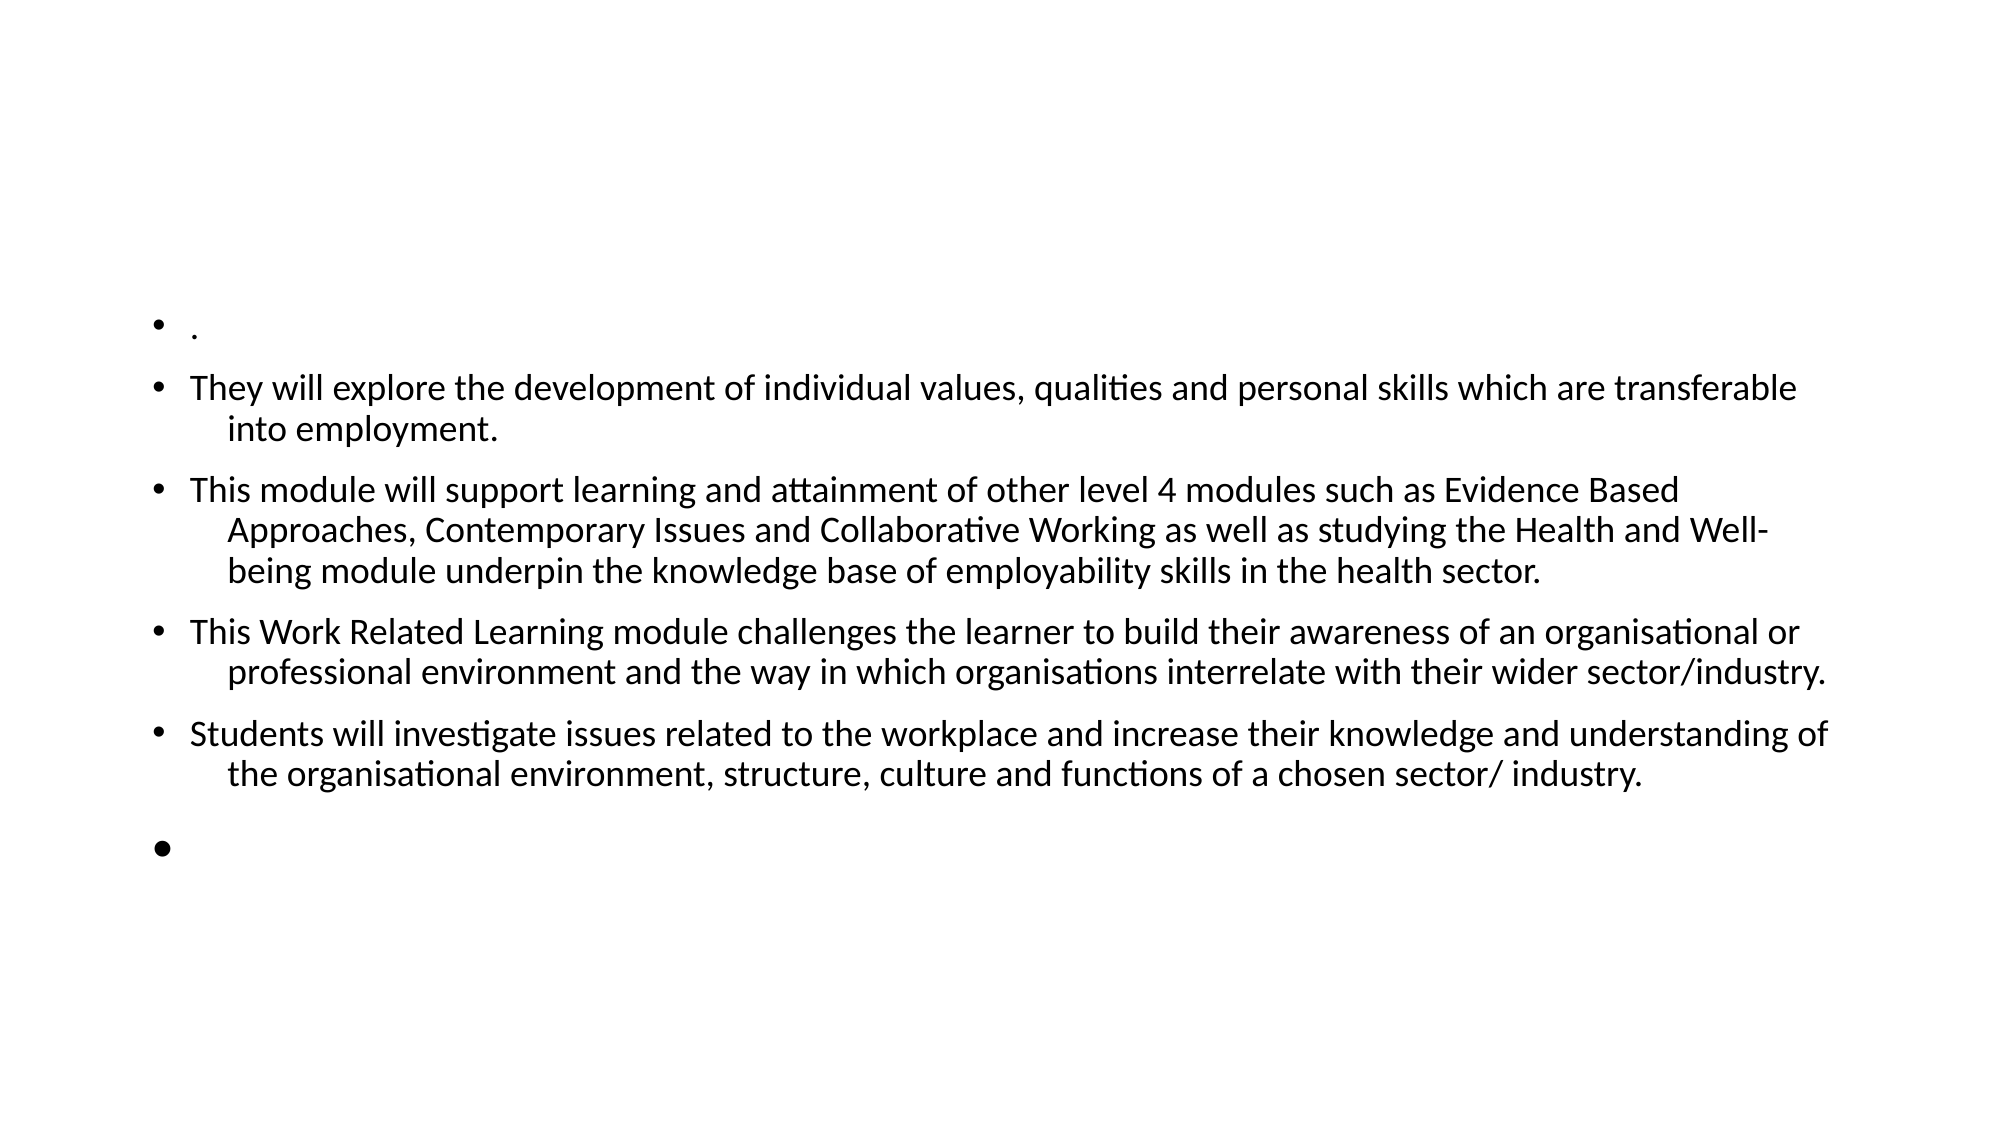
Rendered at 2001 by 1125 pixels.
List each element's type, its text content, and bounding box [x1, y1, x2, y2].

list . They will explore the development of individual values, qualities and personal skills which are transferable into employment. This module will support learning and attainment of other level 4 modules such as Evidence Based Approaches, Contemporary Issues and Collaborative Working as well as studying the Health and Well-being module underpin the knowledge base of employability skills in the health sector. This Work Related Learning module challenges the learner to build their awareness of an organisational or professional environment and the way in which organisations interrelate with their wider sector/industry. Students will investigate issues related to the workplace and increase their knowledge and understanding of the organisational environment, structure, culture and functions of a chosen sector/ industry. [137, 299, 1863, 1014]
